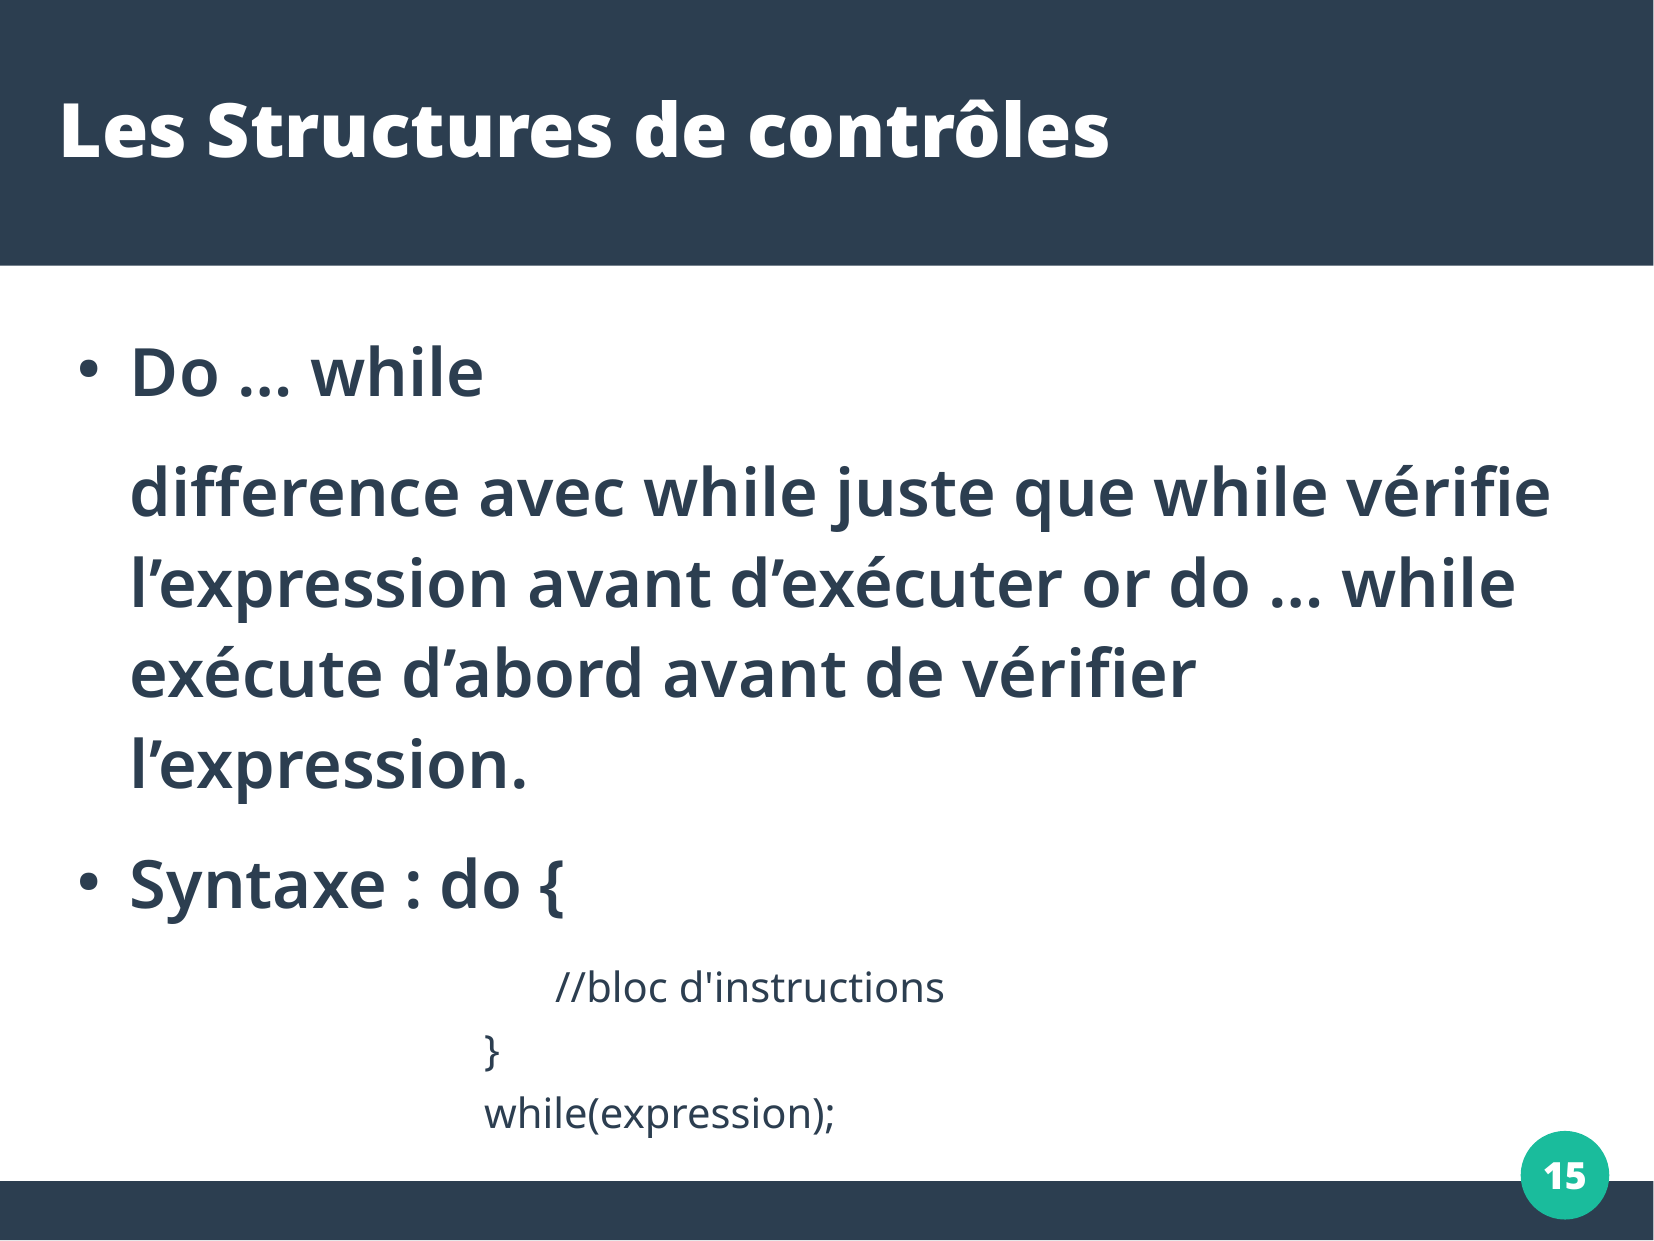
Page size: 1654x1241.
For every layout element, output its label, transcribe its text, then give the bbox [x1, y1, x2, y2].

list Do … while difference avec while juste que while vérifie l’expression avant d’exécuter or do … while exécute d’abord avant de vérifier l’expression. Syntaxe : do { //bloc d'instructions } while(expression); [59, 324, 1595, 1152]
title Les Structures de contrôles [59, 49, 1595, 207]
